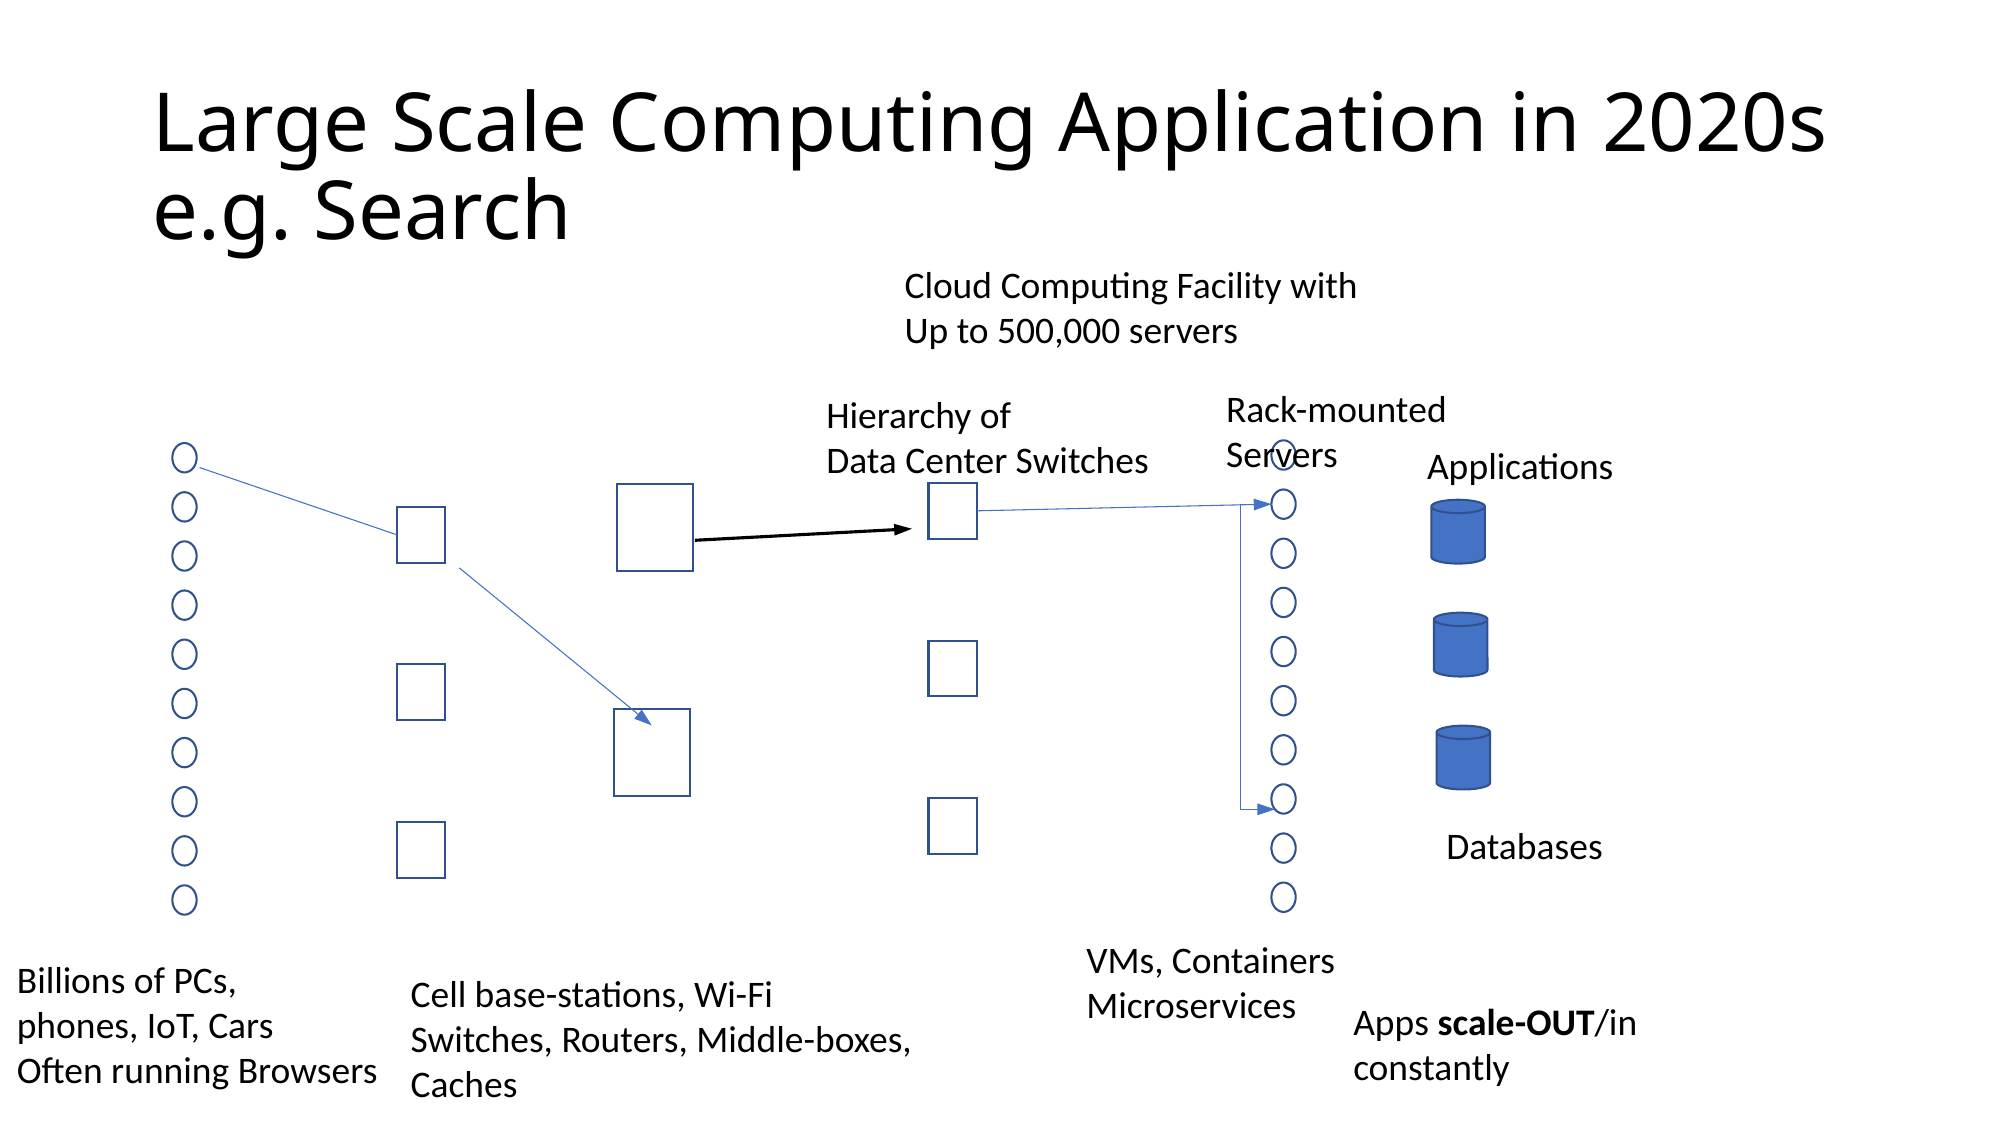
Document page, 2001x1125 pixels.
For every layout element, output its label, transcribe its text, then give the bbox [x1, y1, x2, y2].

text_box Databases [1431, 814, 1620, 876]
text_box Billions of PCs, phones, IoT, Cars Often running Browsers [1, 948, 398, 1101]
text_box Cell base-stations, Wi-Fi Switches, Routers, Middle-boxes, Caches [395, 962, 933, 1114]
text_box VMs, Containers Microservices [1071, 928, 1354, 1035]
text_box [1436, 725, 1491, 790]
text_box [1433, 612, 1488, 677]
title Large Scale Computing Application in 2020s e.g. Search [137, 59, 1863, 278]
text_box Hierarchy of Data Center Switches [811, 383, 1169, 490]
text_box Cloud Computing Facility with Up to 500,000 servers [889, 253, 1380, 360]
text_box Apps scale-OUT/in constantly [1338, 990, 1655, 1097]
text_box Applications [1412, 435, 1631, 496]
text_box [1431, 499, 1485, 564]
text_box Rack-mounted Servers [1211, 377, 1466, 484]
